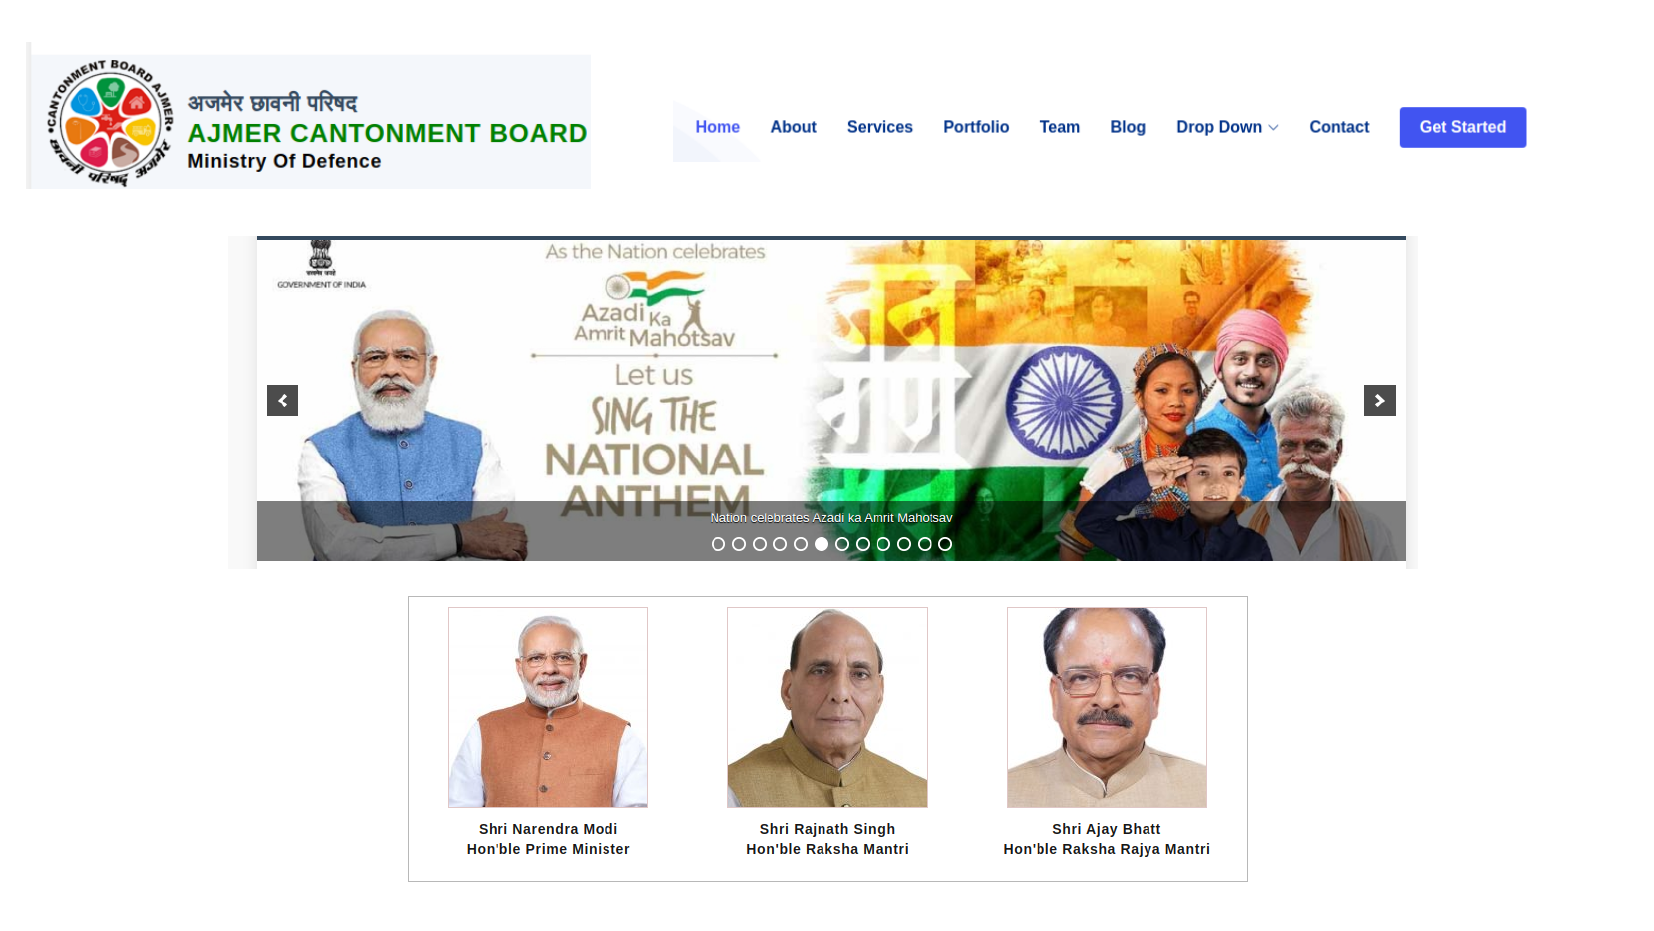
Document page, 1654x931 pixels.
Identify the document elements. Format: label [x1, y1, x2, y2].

picture [228, 236, 1418, 569]
picture [673, 94, 1622, 162]
picture [26, 42, 591, 189]
picture [389, 590, 1257, 886]
